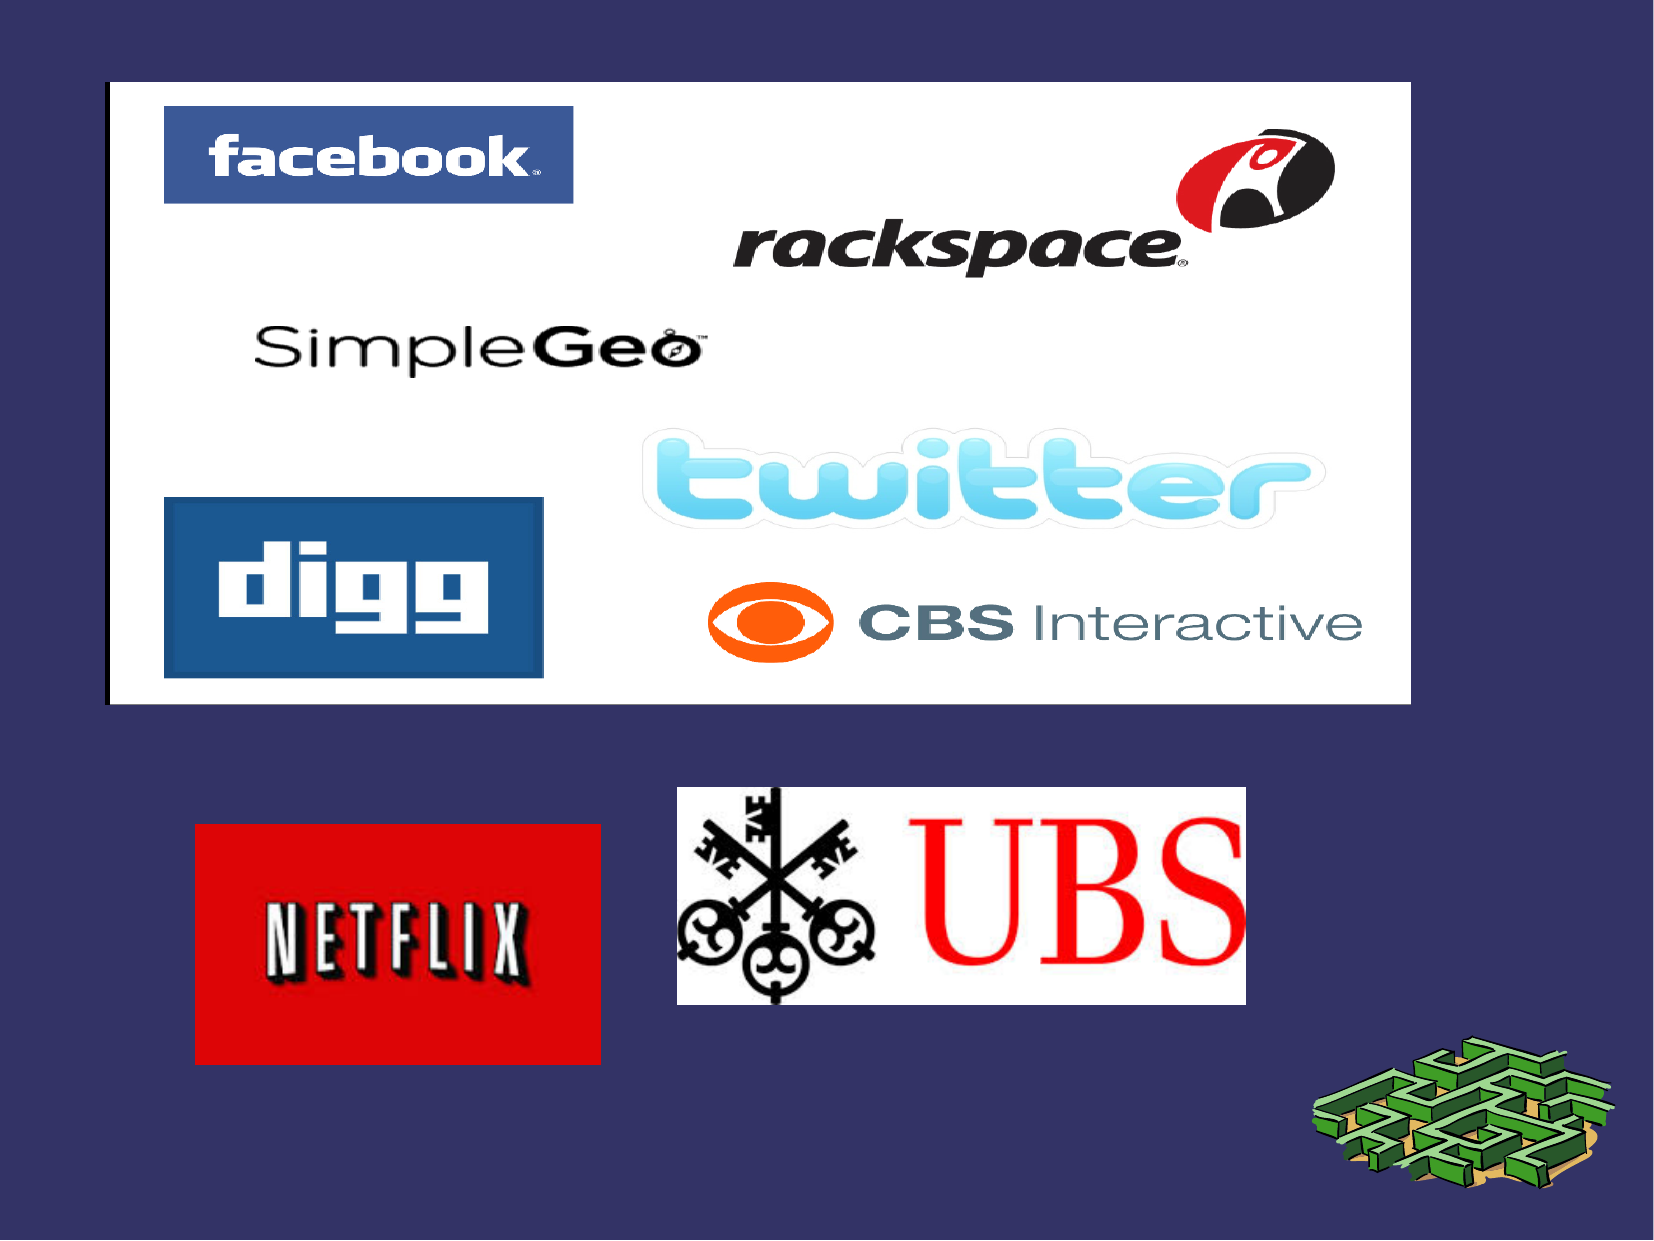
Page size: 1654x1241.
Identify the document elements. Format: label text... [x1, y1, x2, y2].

subtitle Companies using Cassandara [105, 75, 1606, 1085]
picture [677, 787, 1246, 1006]
picture [195, 824, 601, 1066]
picture [105, 82, 1411, 706]
